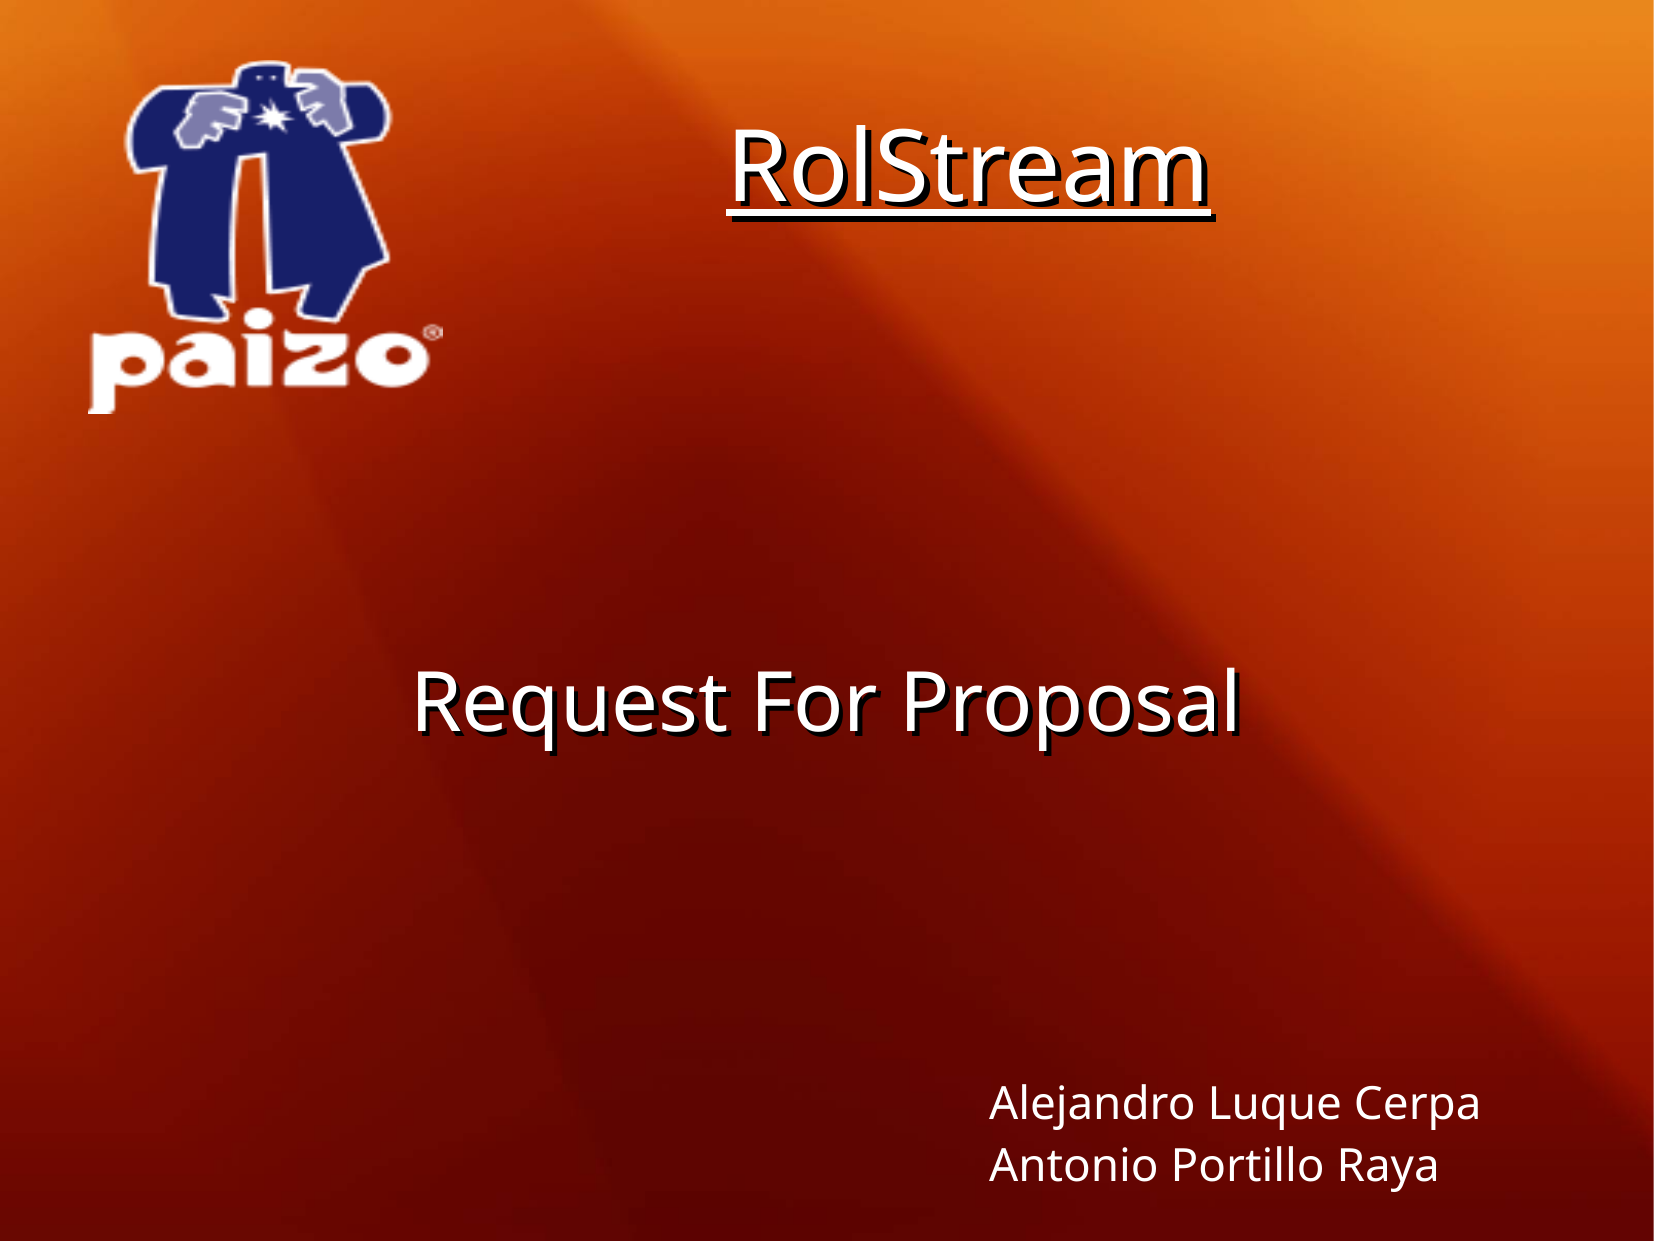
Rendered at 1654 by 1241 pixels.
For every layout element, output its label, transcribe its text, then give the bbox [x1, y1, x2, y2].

title RolStream [224, 58, 1654, 266]
text_box Alejandro Luque Cerpa Antonio Portillo Raya [974, 1062, 1654, 1241]
subtitle Request For Proposal [82, 297, 1571, 1102]
picture [0, 0, 1654, 1241]
